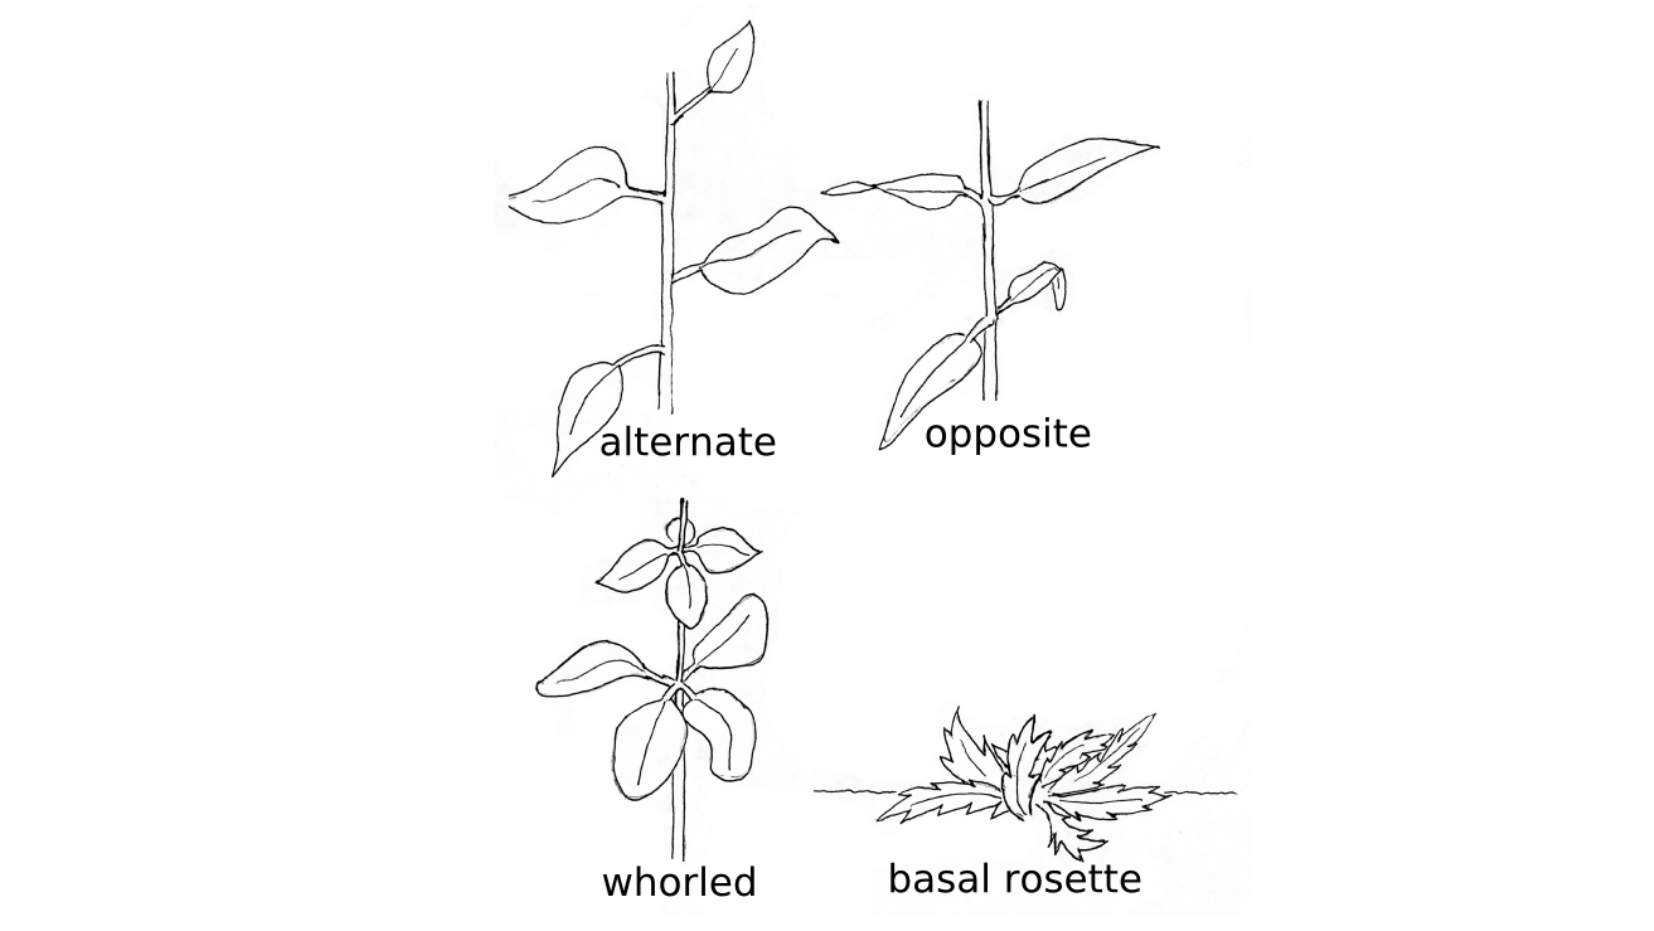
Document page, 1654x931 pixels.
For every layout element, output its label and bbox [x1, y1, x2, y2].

picture [495, 3, 1251, 917]
